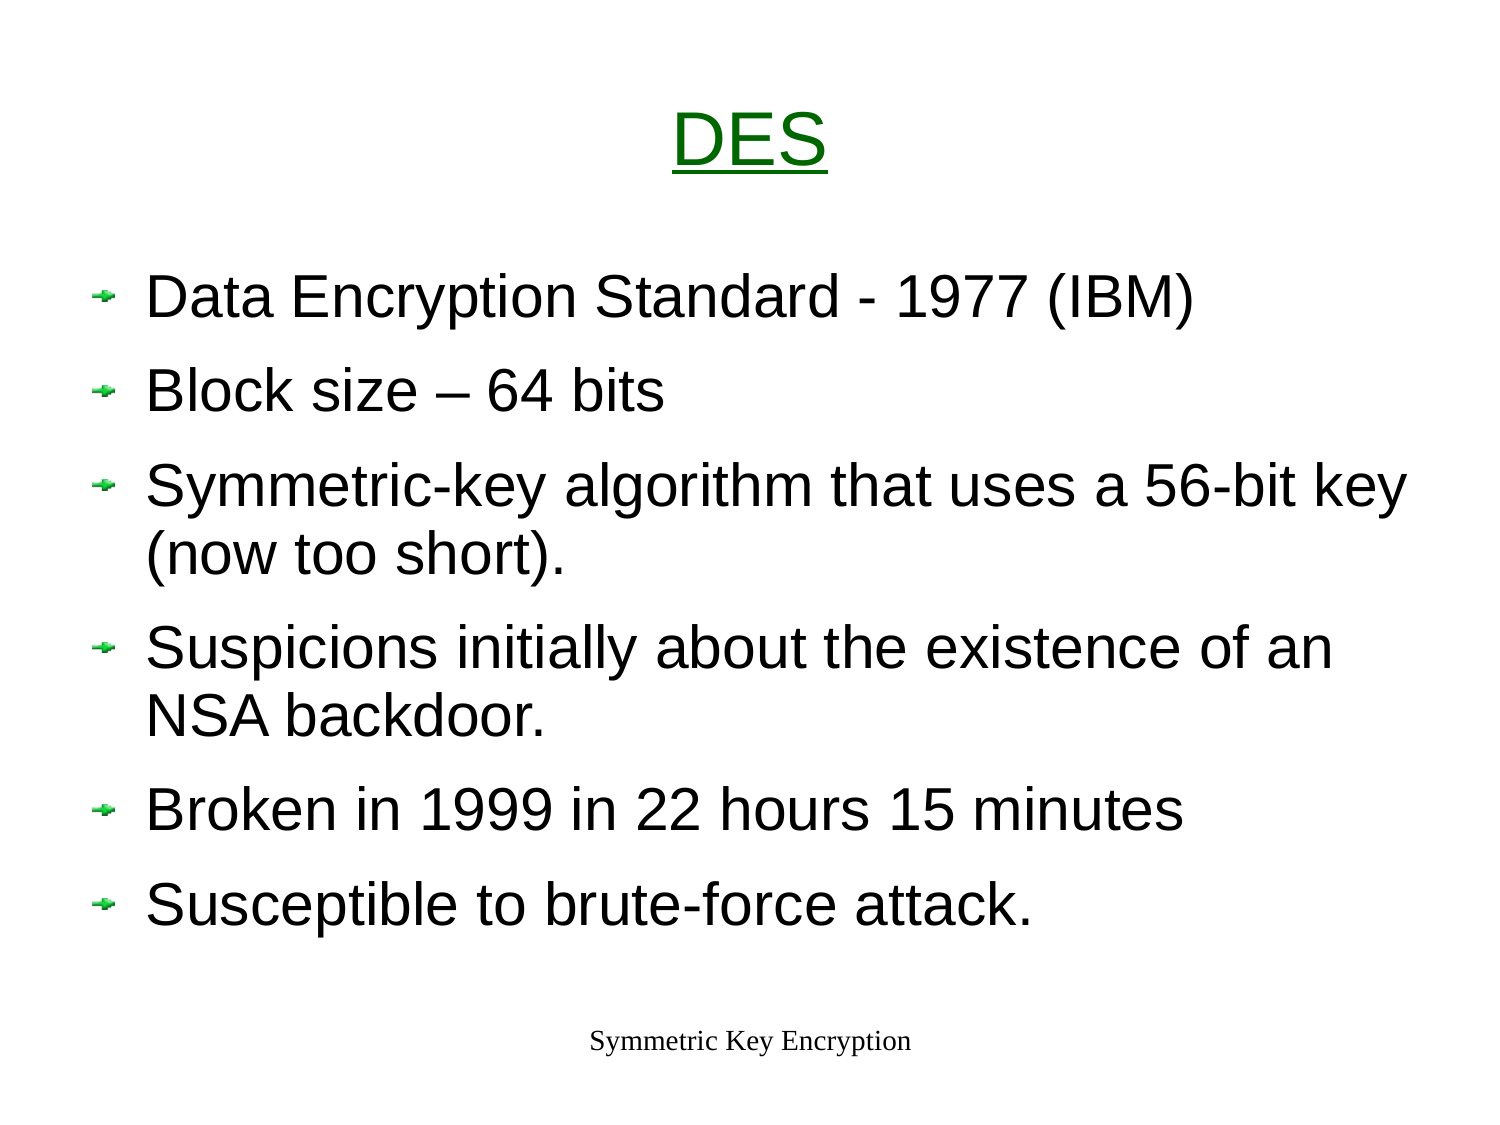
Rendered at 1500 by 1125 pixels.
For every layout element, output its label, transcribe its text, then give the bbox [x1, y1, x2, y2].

list Data Encryption Standard - 1977 (IBM) Block size – 64 bits Symmetric-key algorithm that uses a 56-bit key (now too short). Suspicions initially about the existence of an NSA backdoor. Broken in 1999 in 22 hours 15 minutes Susceptible to brute-force attack. [75, 262, 1425, 1006]
title DES [75, 93, 1425, 185]
